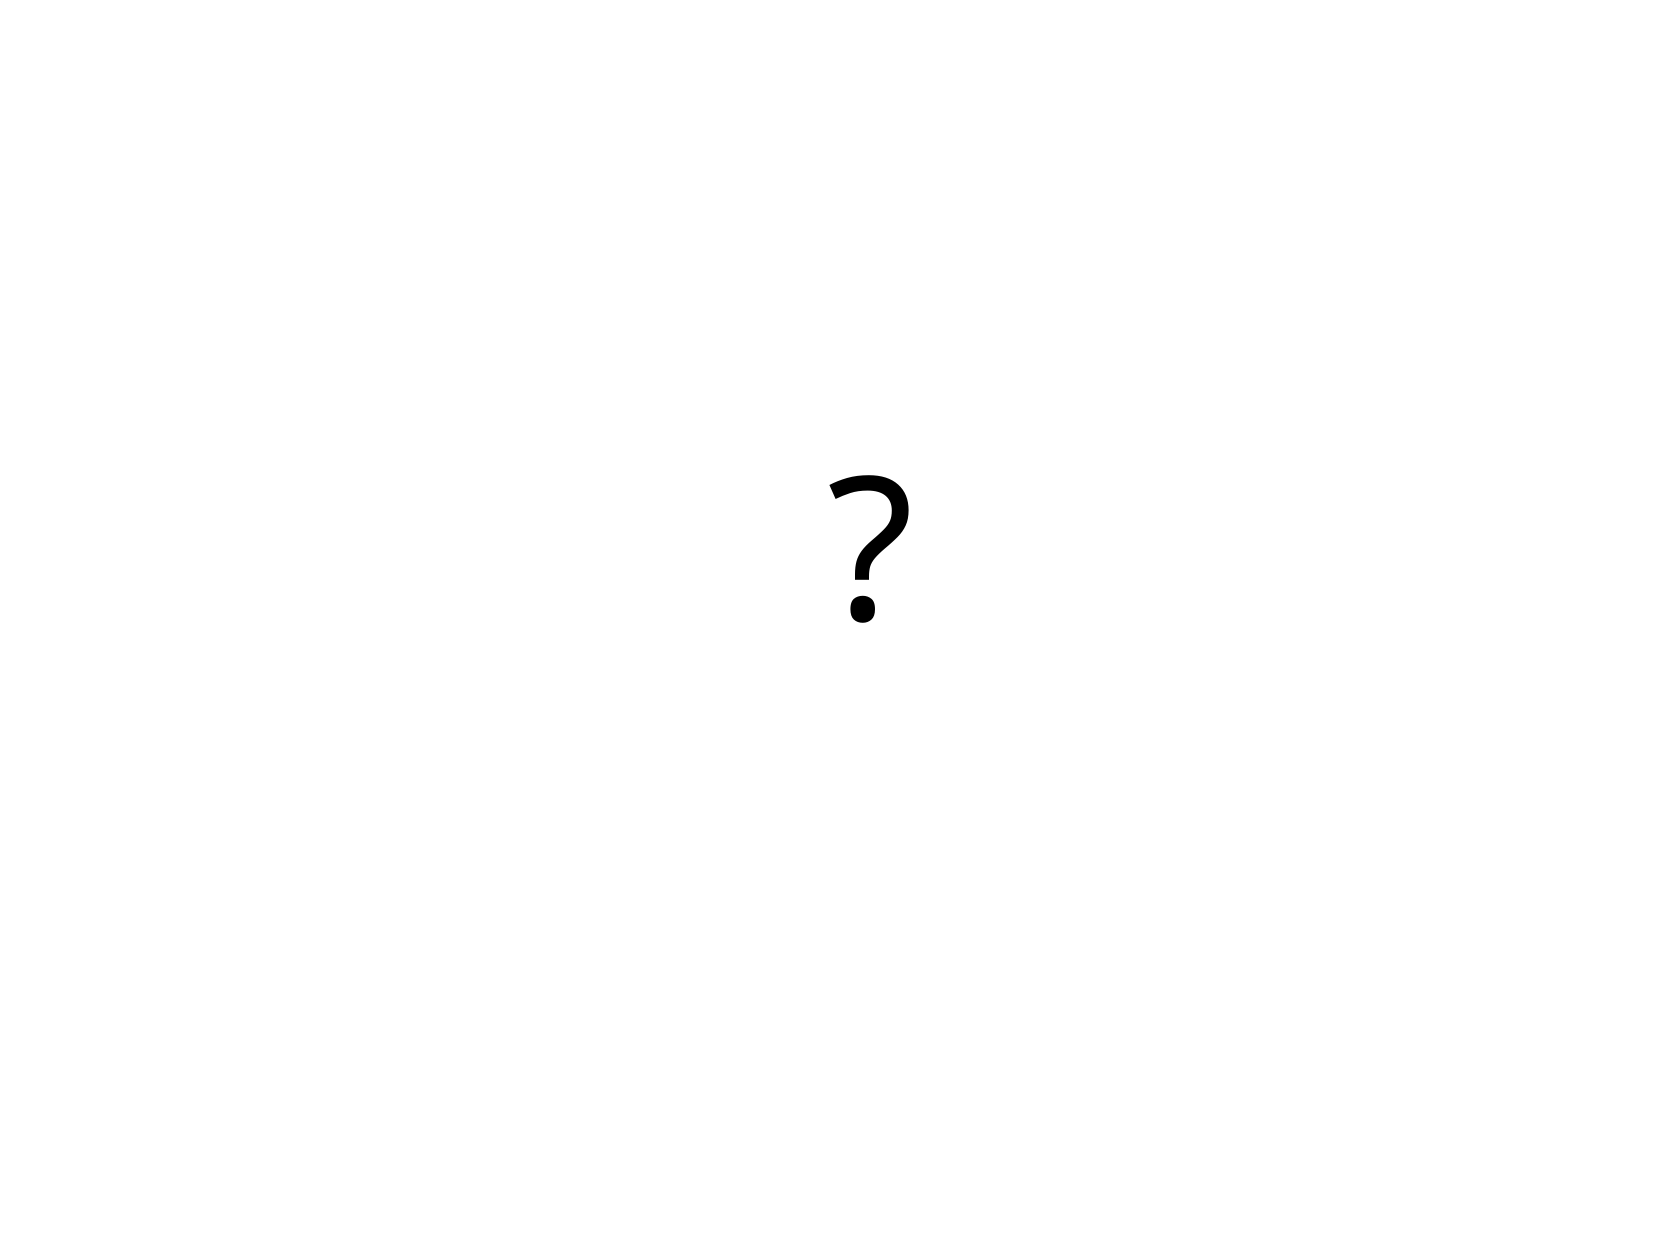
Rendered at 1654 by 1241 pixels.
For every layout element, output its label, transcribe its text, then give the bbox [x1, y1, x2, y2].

list ? [82, 105, 1571, 1010]
